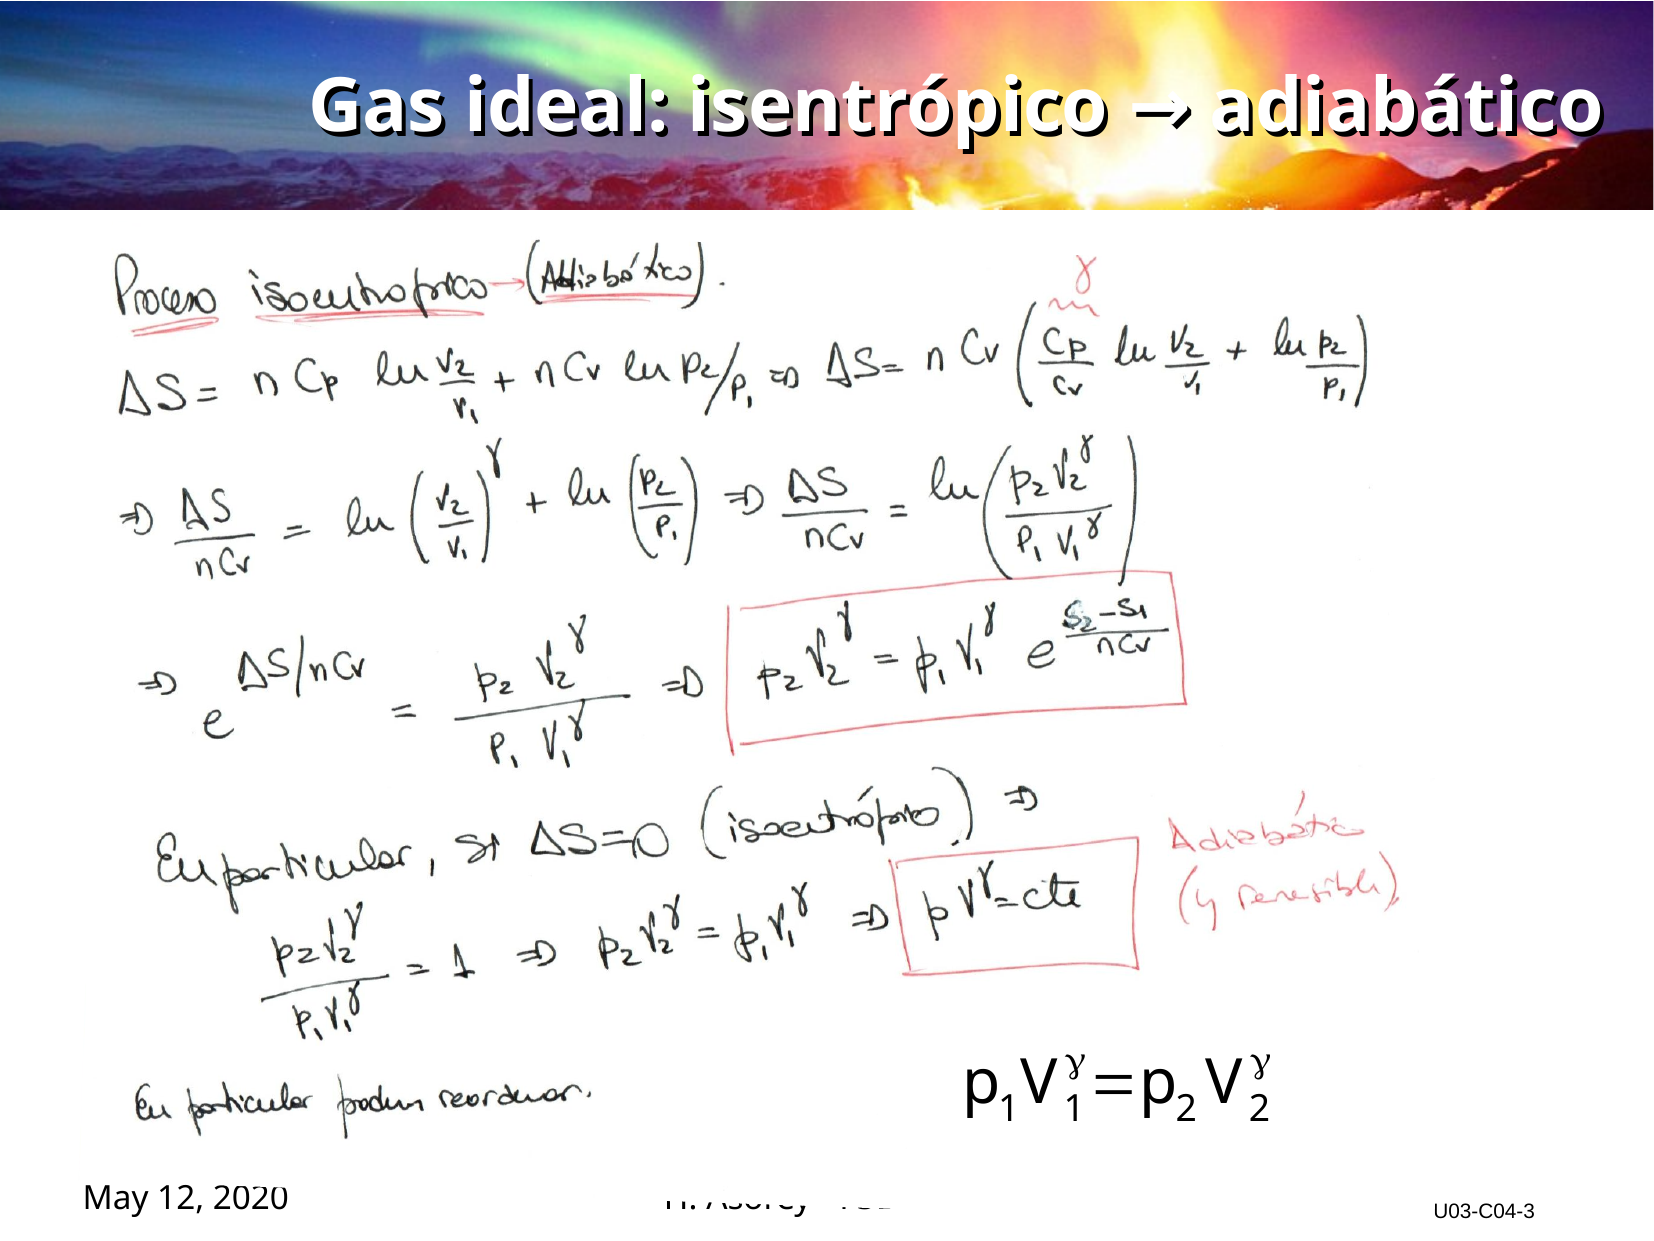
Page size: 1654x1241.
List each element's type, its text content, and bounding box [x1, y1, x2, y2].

chart [956, 1043, 1279, 1131]
picture [0, 1, 1654, 210]
title Gas ideal: isentrópico → adiabático [45, 15, 1606, 191]
picture [78, 221, 1468, 1228]
text_box U03-C04-3 [1268, 1145, 1621, 1238]
